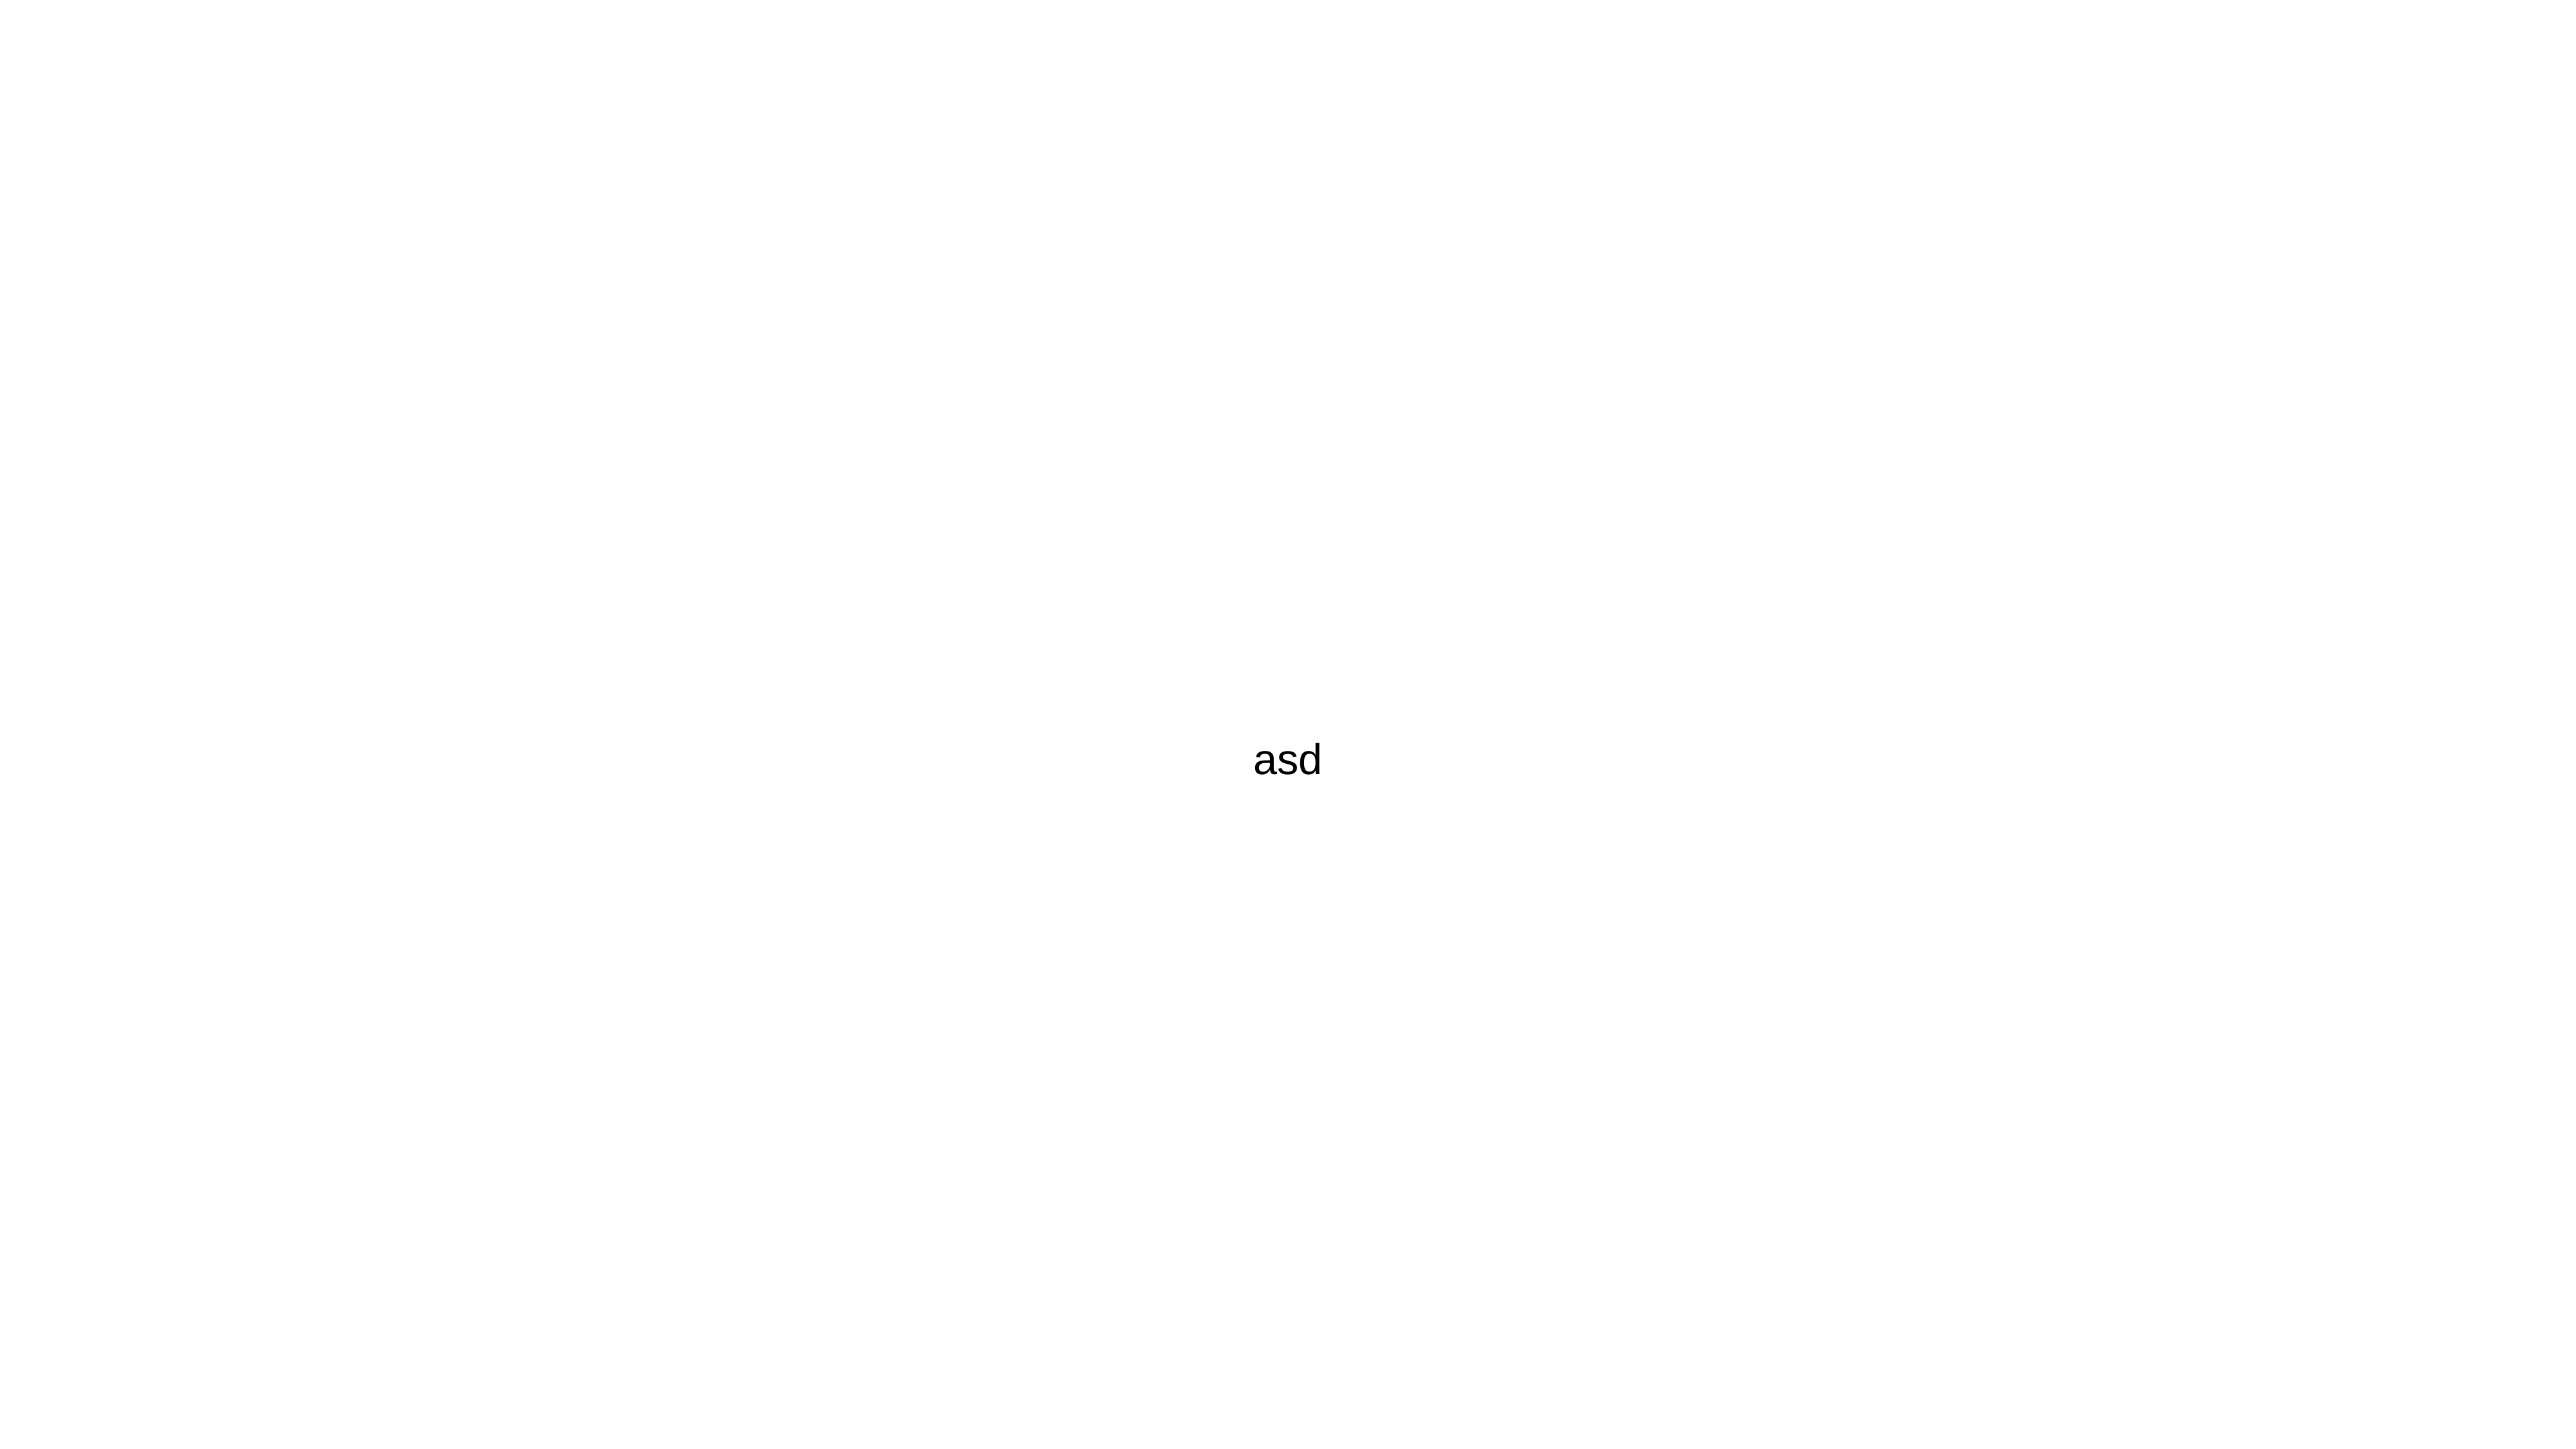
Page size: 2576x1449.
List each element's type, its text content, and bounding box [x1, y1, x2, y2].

subtitle asd [128, 339, 2447, 1180]
